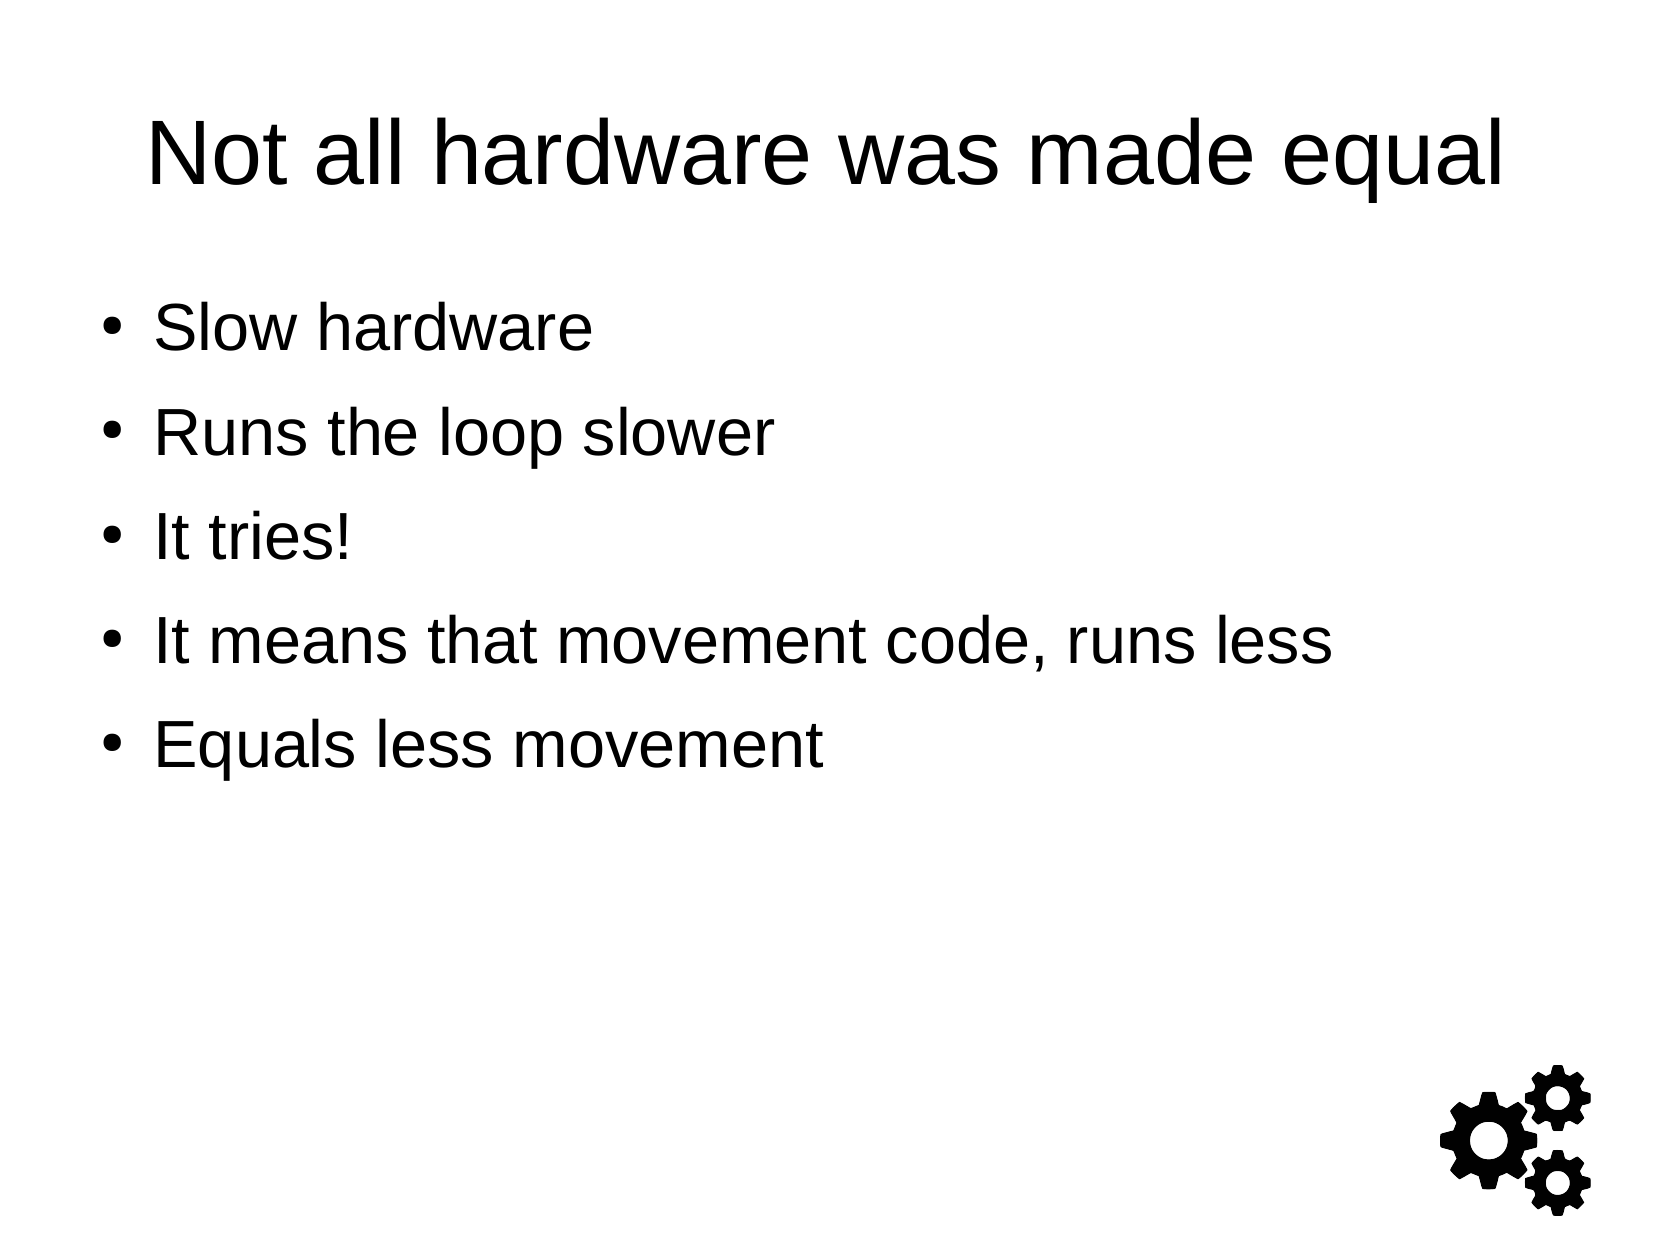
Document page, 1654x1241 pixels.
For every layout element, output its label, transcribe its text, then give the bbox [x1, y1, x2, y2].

title Not all hardware was made equal [82, 49, 1571, 257]
picture [1440, 1065, 1591, 1216]
list Slow hardware Runs the loop slower It tries! It means that movement code, runs less Equals less movement [82, 290, 1571, 1010]
